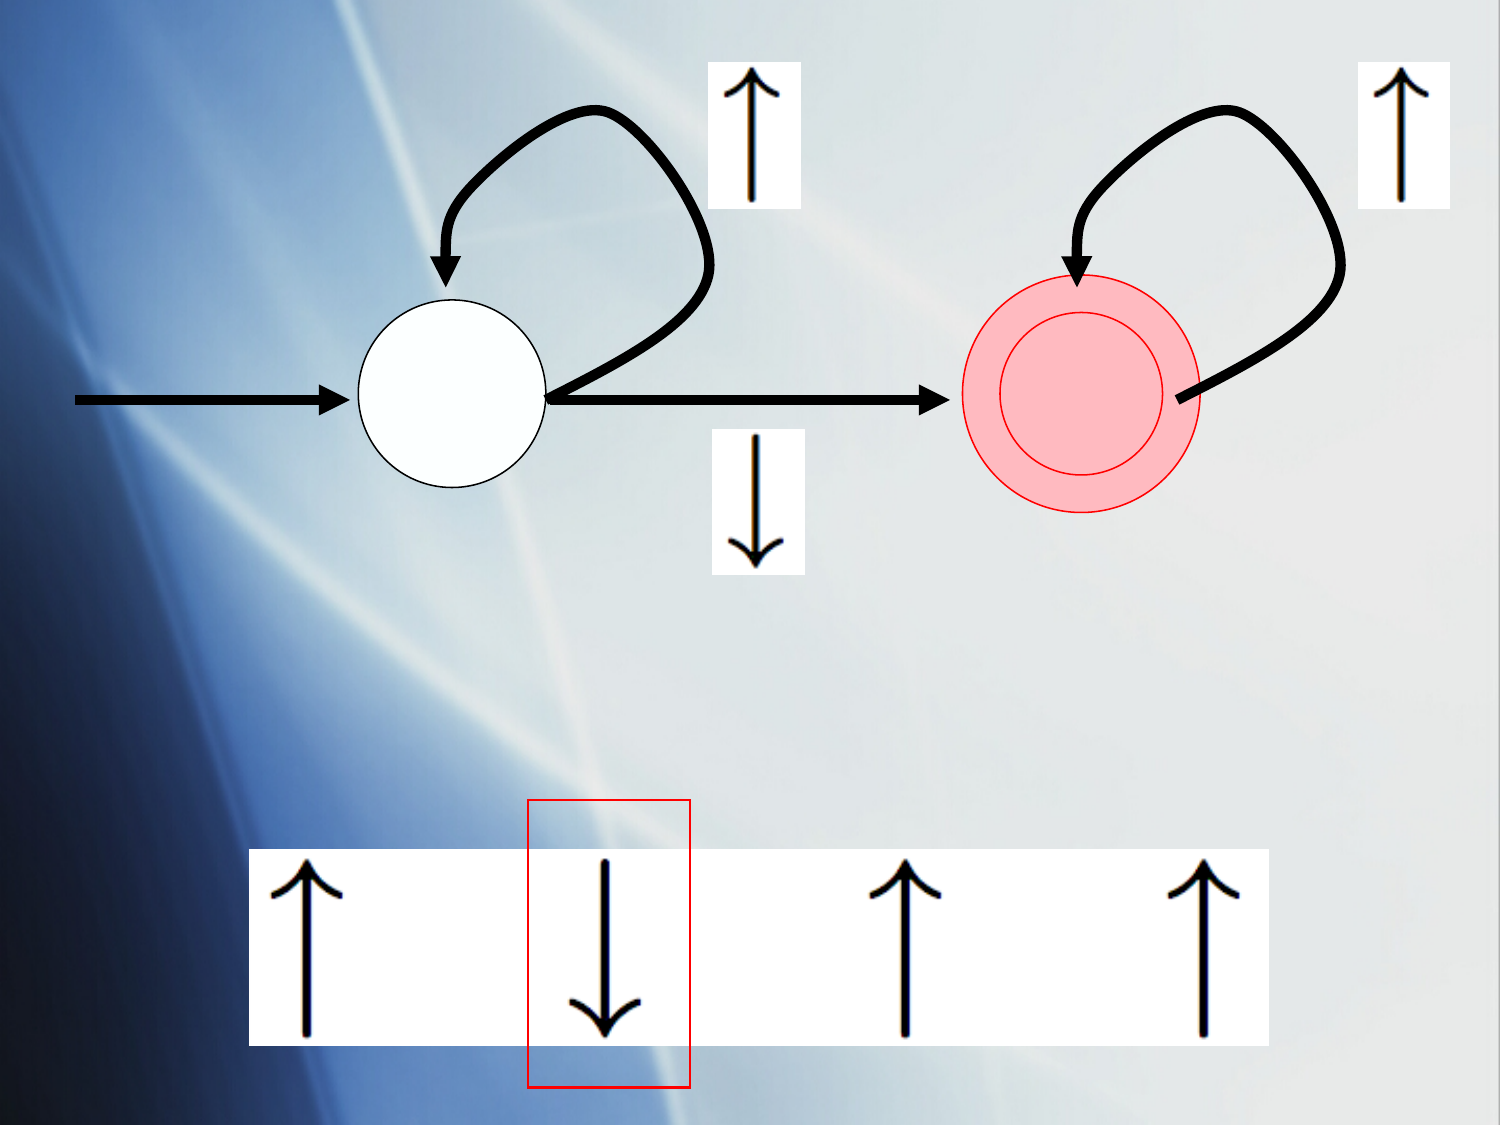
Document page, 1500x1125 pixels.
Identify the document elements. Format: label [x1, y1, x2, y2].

picture [0, 0, 1500, 1125]
text_box [358, 299, 546, 488]
text_box [962, 275, 1201, 513]
